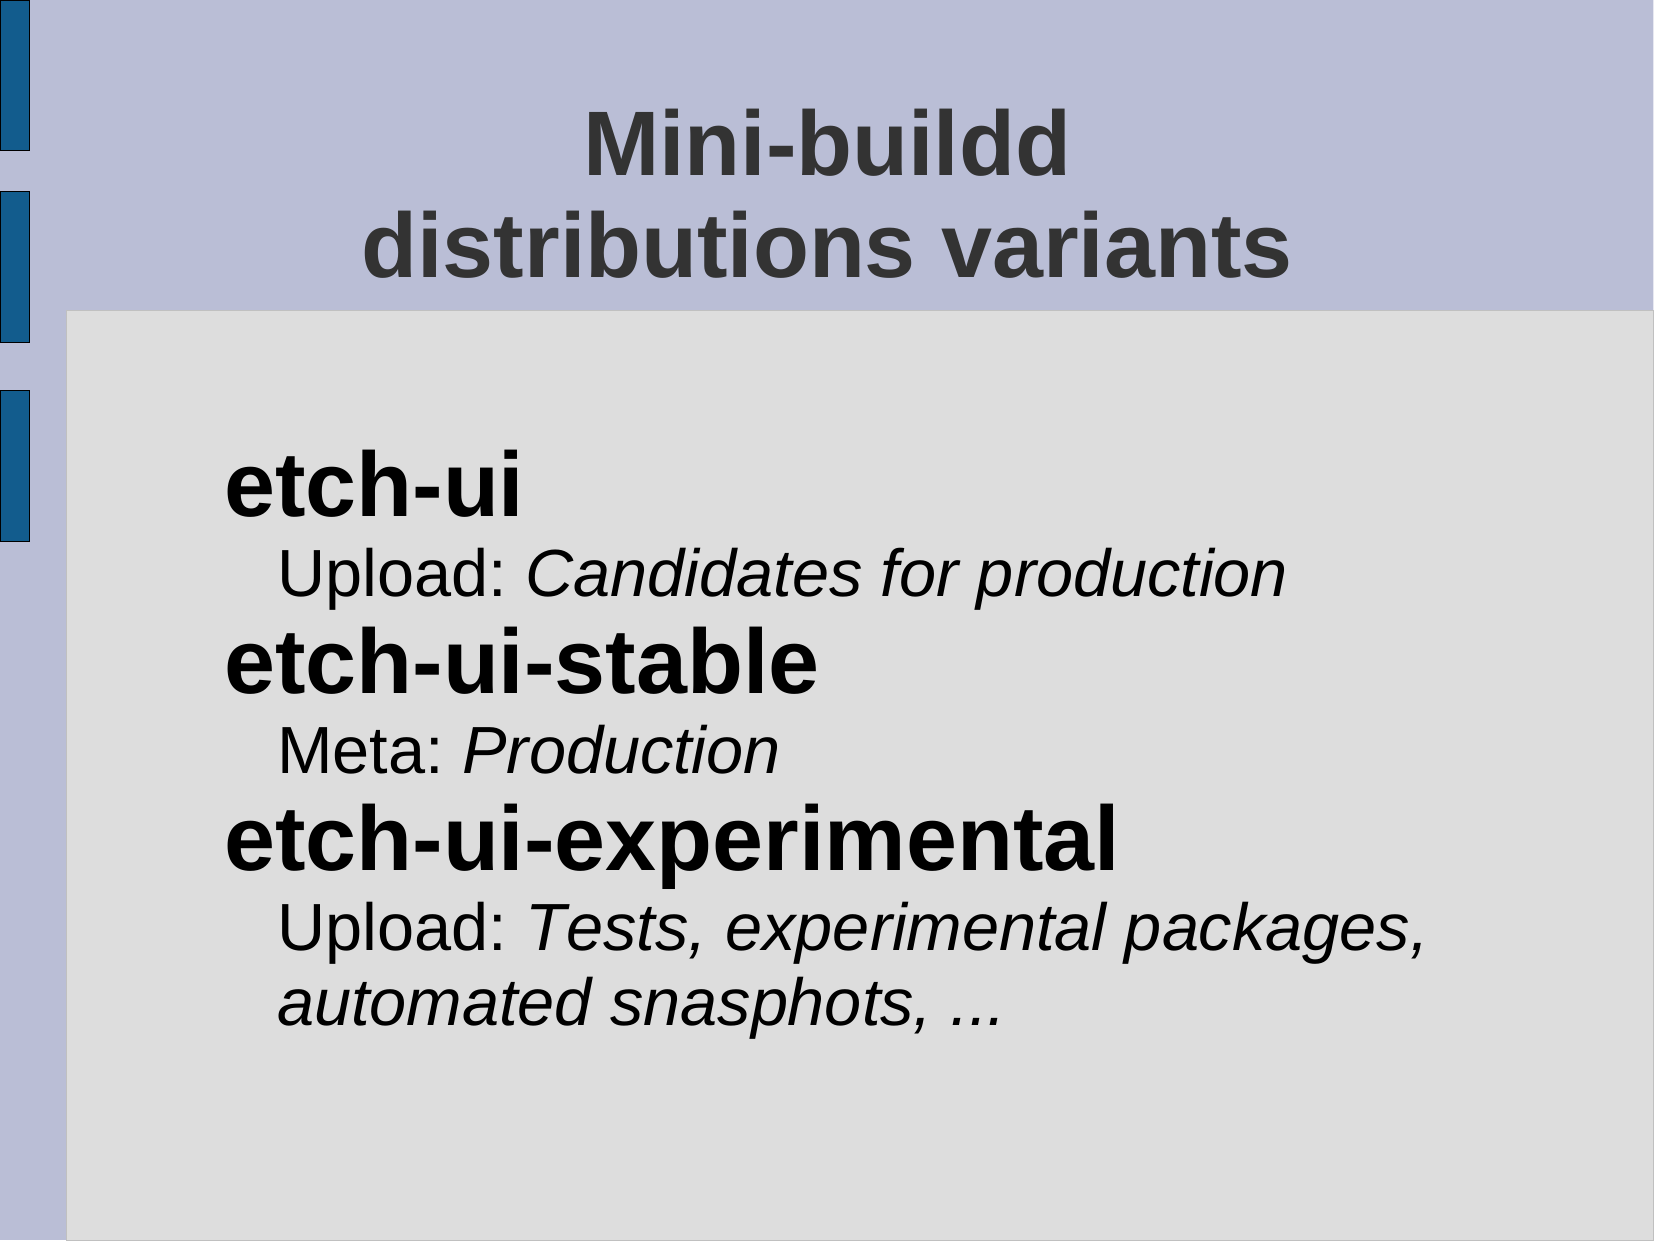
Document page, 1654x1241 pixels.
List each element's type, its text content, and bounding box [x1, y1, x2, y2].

list etch-ui Upload: Candidates for production etch-ui-stable Meta: Production etch-ui-experimental Upload: Tests, experimental packages, automated snasphots, ... [206, 433, 1565, 1093]
title Mini-buildd distributions variants [121, 91, 1534, 299]
